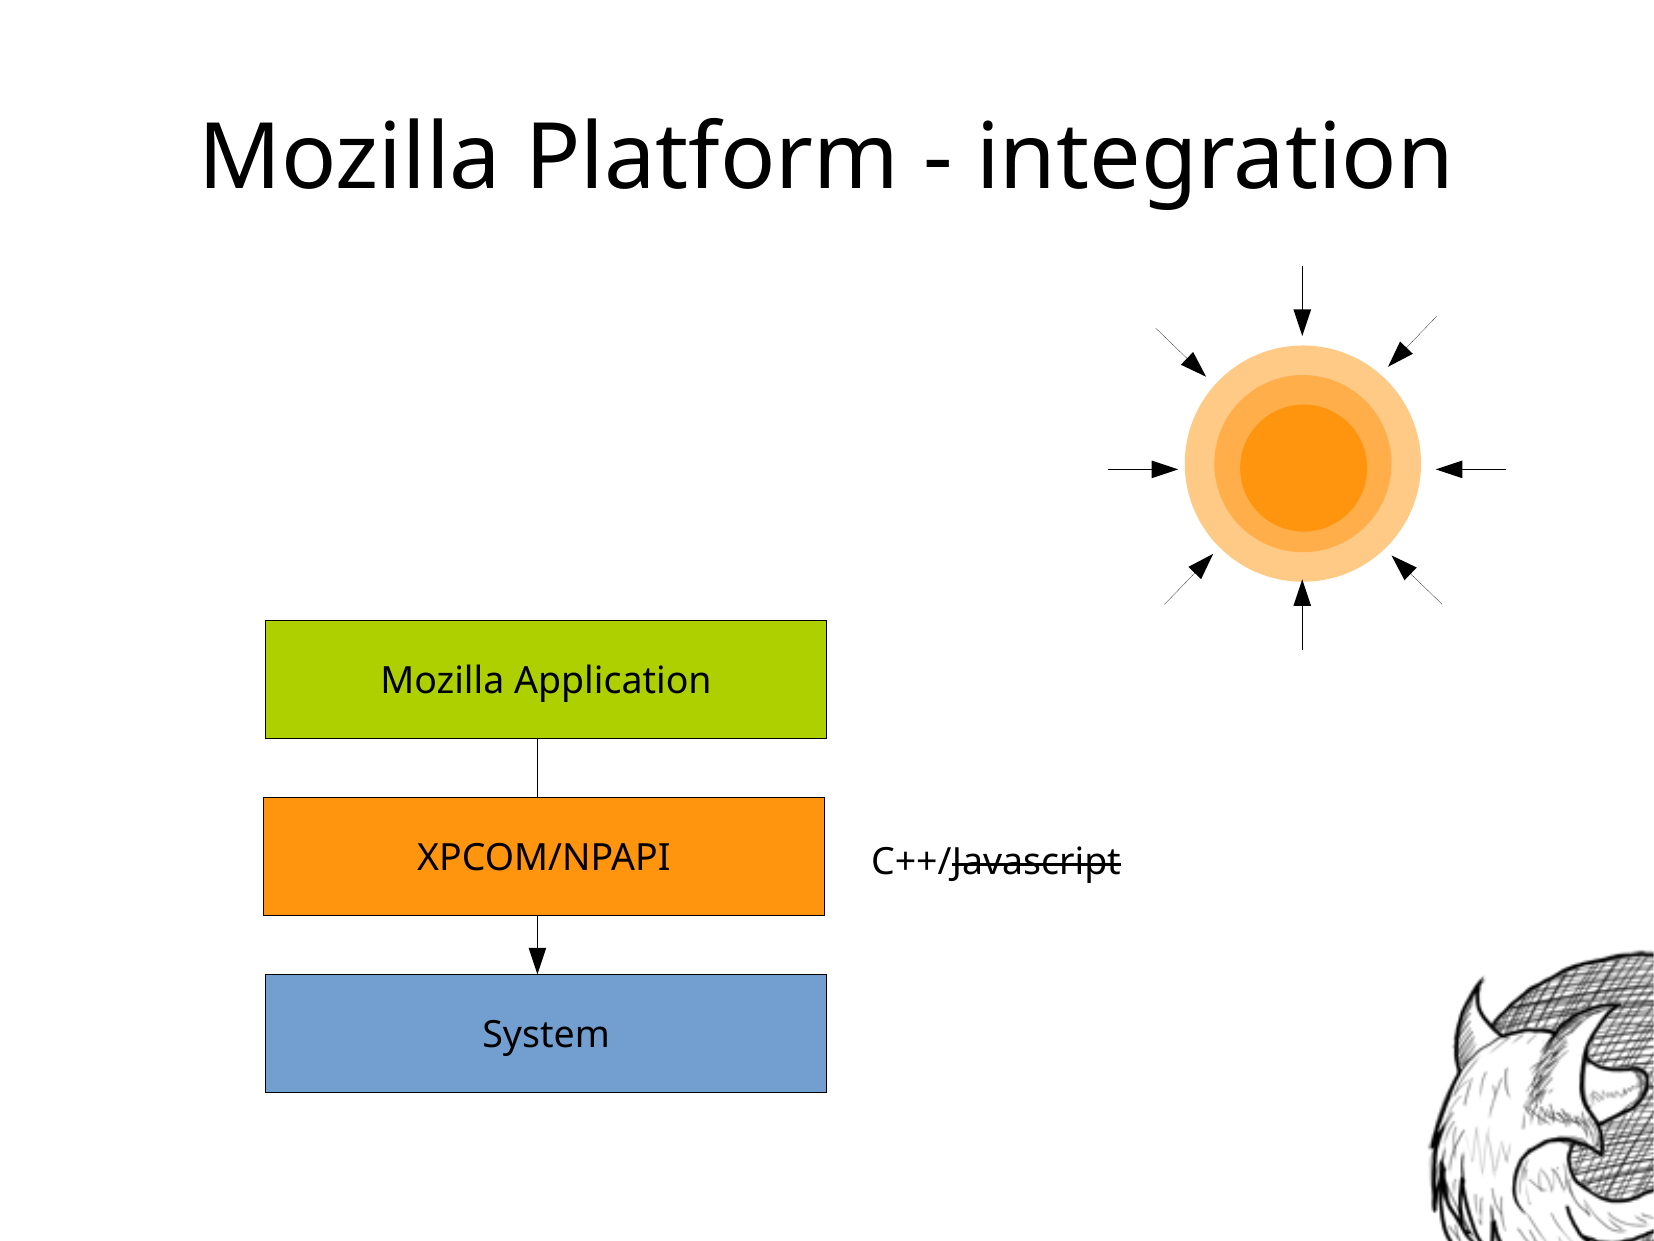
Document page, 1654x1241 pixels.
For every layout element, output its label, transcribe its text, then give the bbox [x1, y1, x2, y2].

text_box Mozilla Application [265, 620, 827, 739]
picture [1386, 915, 1654, 1241]
title Mozilla Platform - integration [82, 56, 1571, 250]
text_box [1184, 345, 1422, 582]
text_box System [265, 974, 827, 1093]
text_box XPCOM/NPAPI [263, 797, 825, 916]
text_box C++/Javascript [856, 826, 1154, 887]
